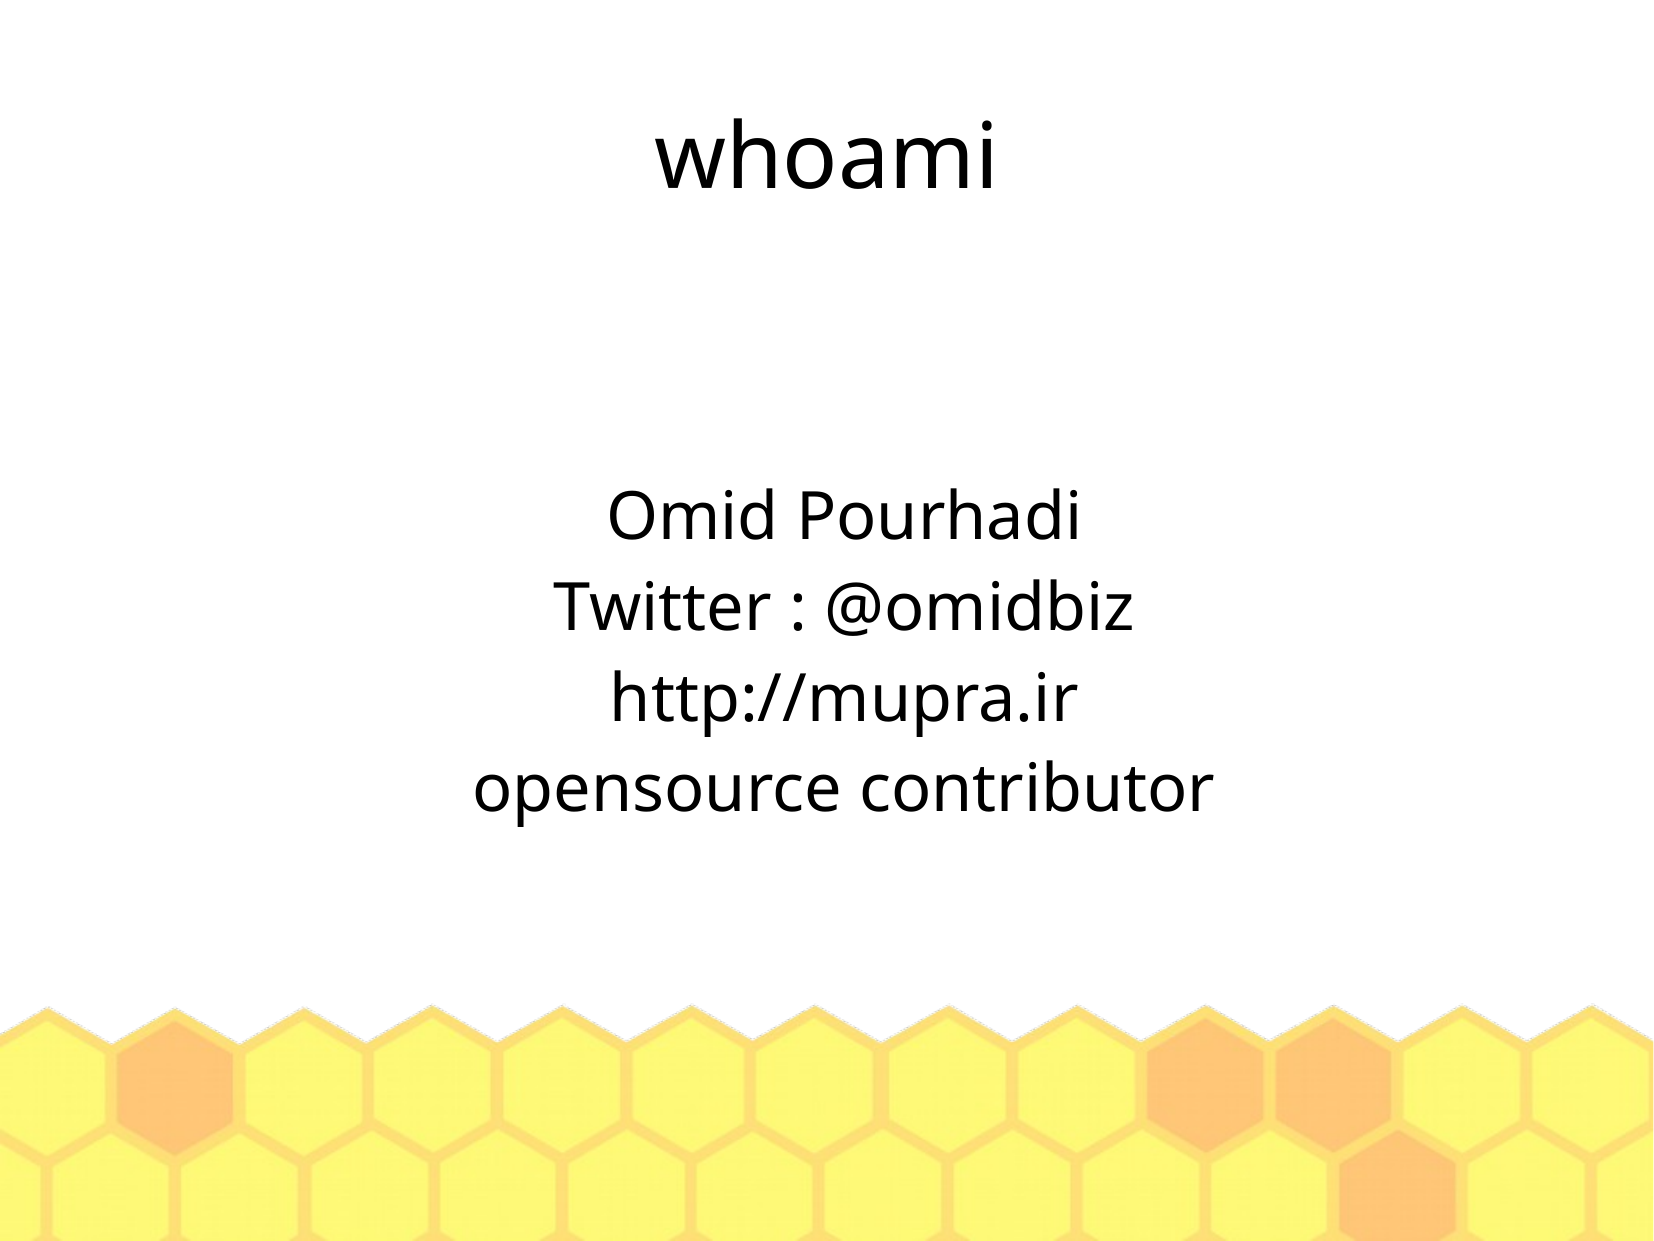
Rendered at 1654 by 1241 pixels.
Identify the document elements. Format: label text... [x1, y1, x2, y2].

picture [0, 1001, 1654, 1241]
title whoami [82, 49, 1571, 257]
subtitle Omid Pourhadi Twitter : @omidbiz http://mupra.ir opensource contributor [82, 290, 1571, 1010]
